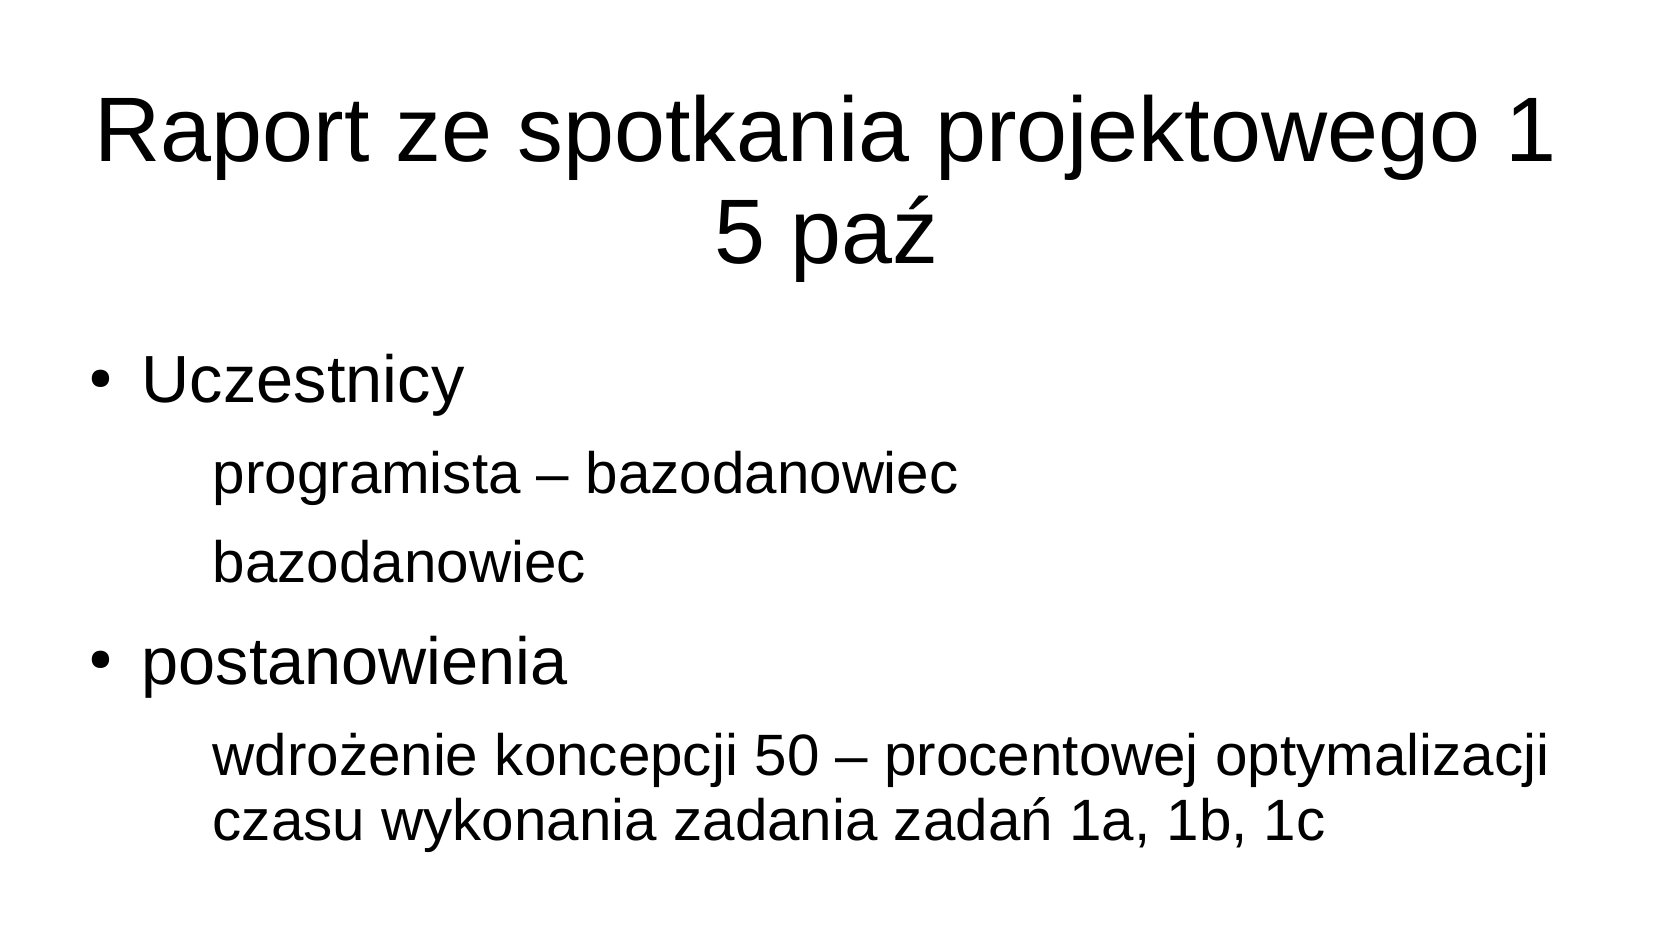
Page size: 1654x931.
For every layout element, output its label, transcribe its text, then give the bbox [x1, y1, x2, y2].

title Raport ze spotkania projektowego 1 5 paź [82, 78, 1571, 284]
list Uczestnicy programista – bazodanowiec bazodanowiec postanowienia wdrożenie koncepcji 50 – procentowej optymalizacji czasu wykonania zadania zadań 1a, 1b, 1c [70, 342, 1560, 882]
